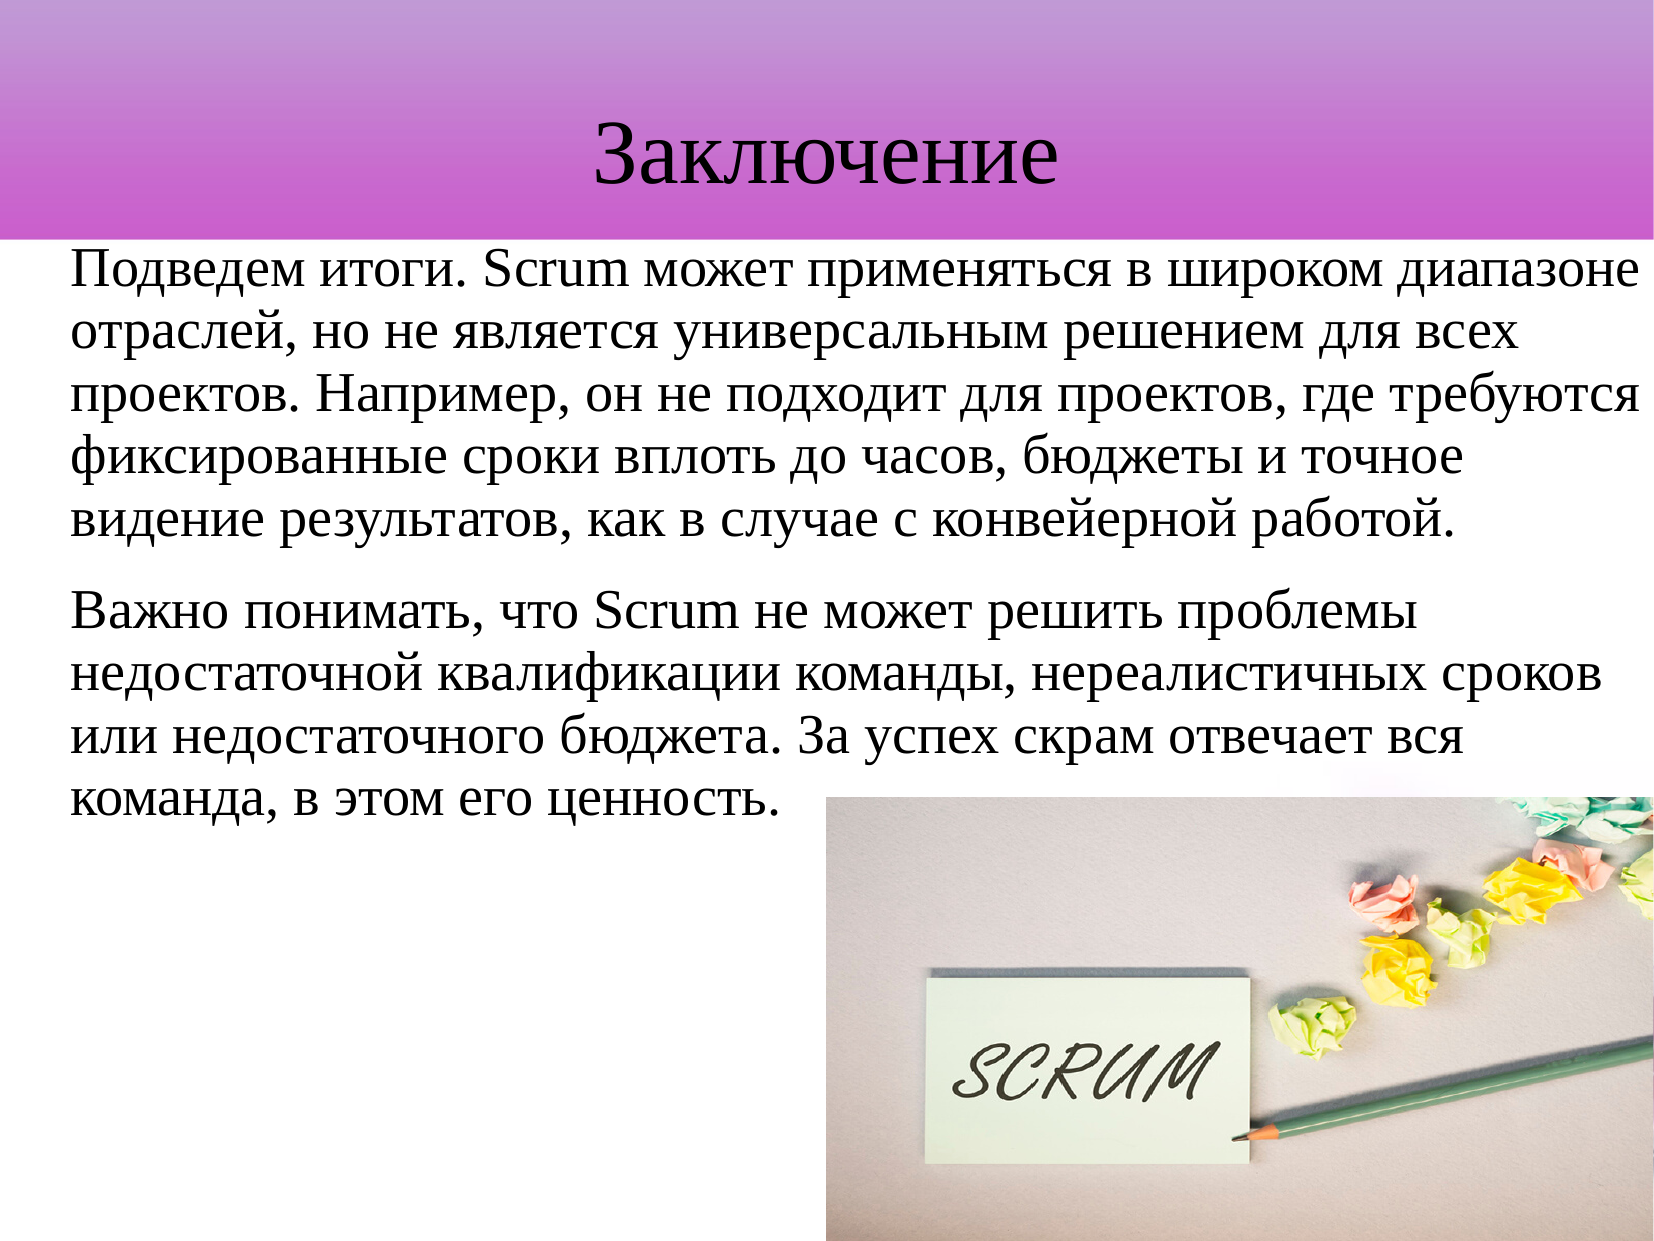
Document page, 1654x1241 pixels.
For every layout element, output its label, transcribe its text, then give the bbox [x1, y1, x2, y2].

list Подведем итоги. Scrum может применяться в широком диапазоне отраслей, но не является универсальным решением для всех проектов. Например, он не подходит для проектов, где требуются фиксированные сроки вплоть до часов, бюджеты и точное видение результатов, как в случае с конвейерной работой. Важно понимать, что Scrum не может решить проблемы недостаточной квалификации команды, нереалистичных сроков или недостаточного бюджета. За успех скрам отвечает вся команда, в этом его ценность. [0, 236, 1654, 1241]
picture [826, 797, 1654, 1241]
title Заключение [82, 49, 1571, 236]
picture [0, 0, 1654, 236]
